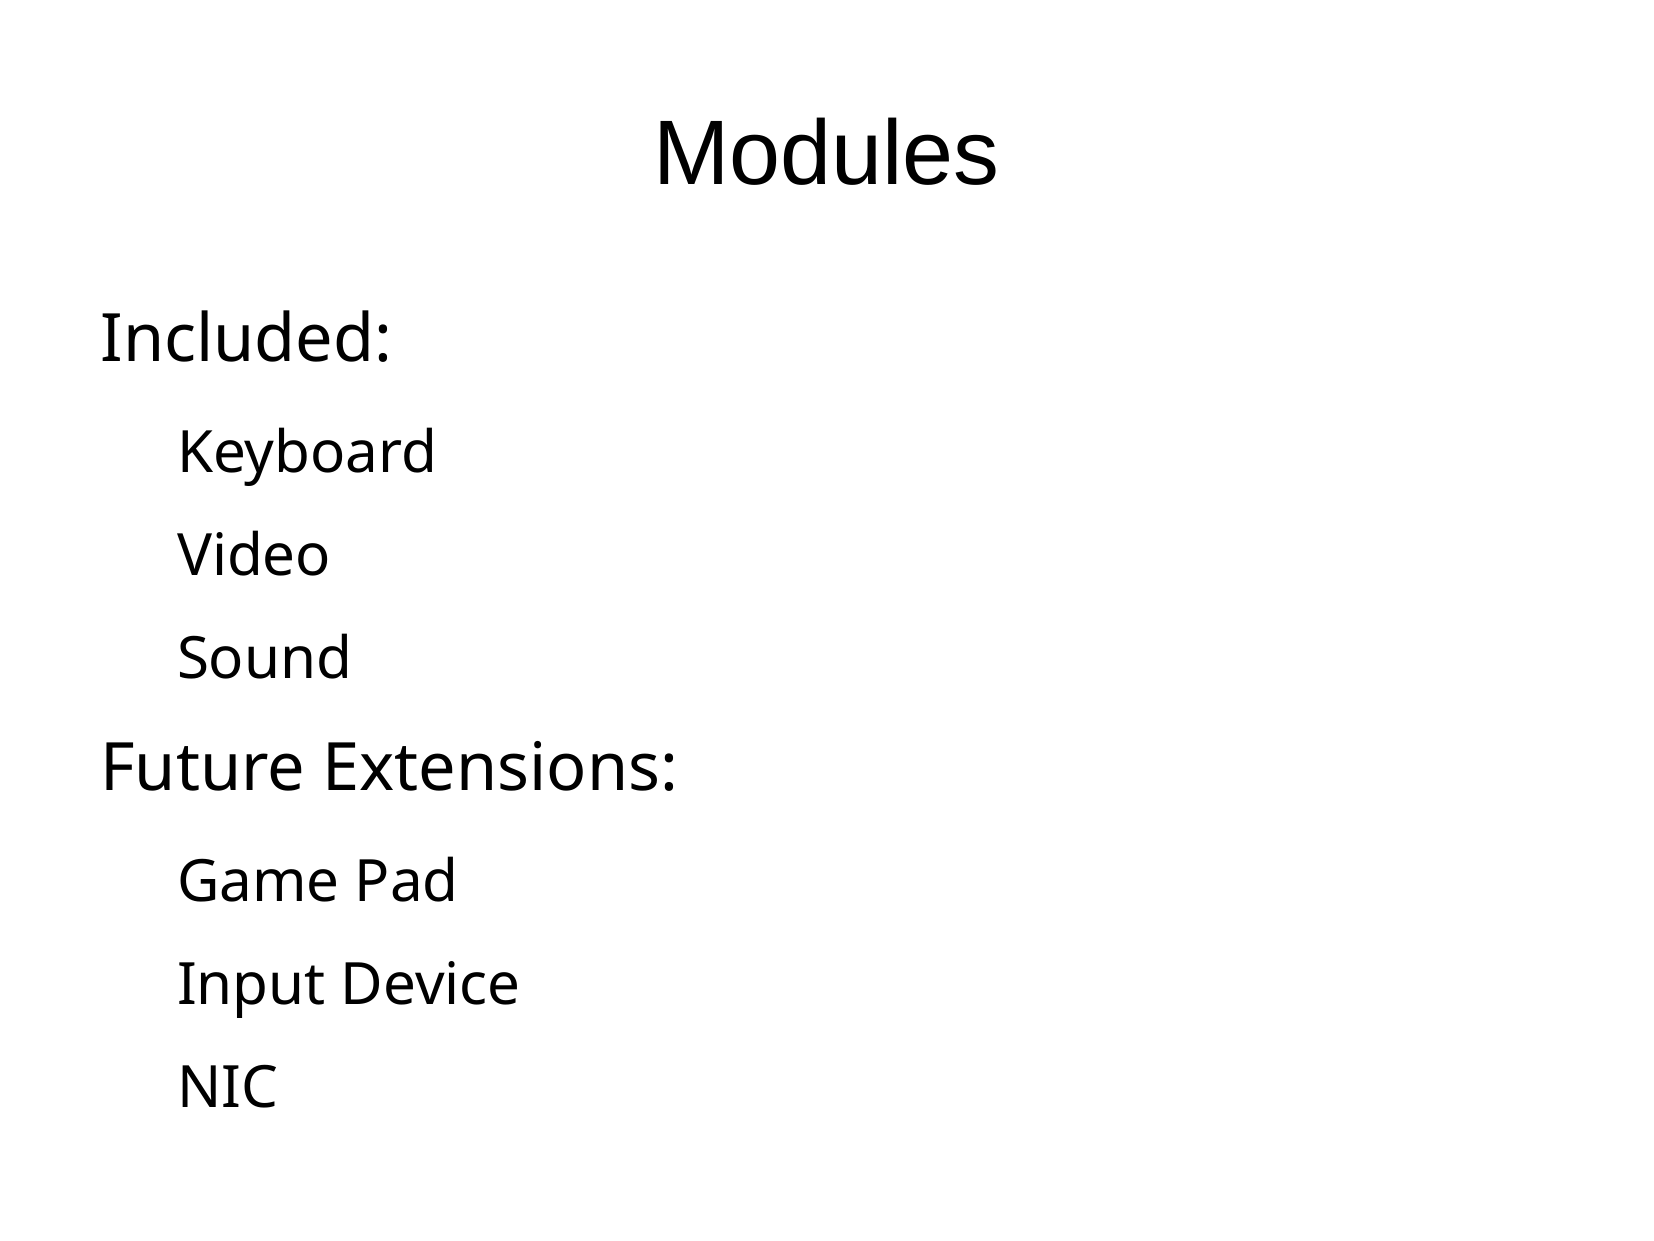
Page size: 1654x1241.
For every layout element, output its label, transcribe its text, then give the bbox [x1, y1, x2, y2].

list Included: Keyboard Video Sound Future Extensions: Game Pad Input Device NIC [82, 290, 1571, 1094]
title Modules [82, 56, 1571, 250]
